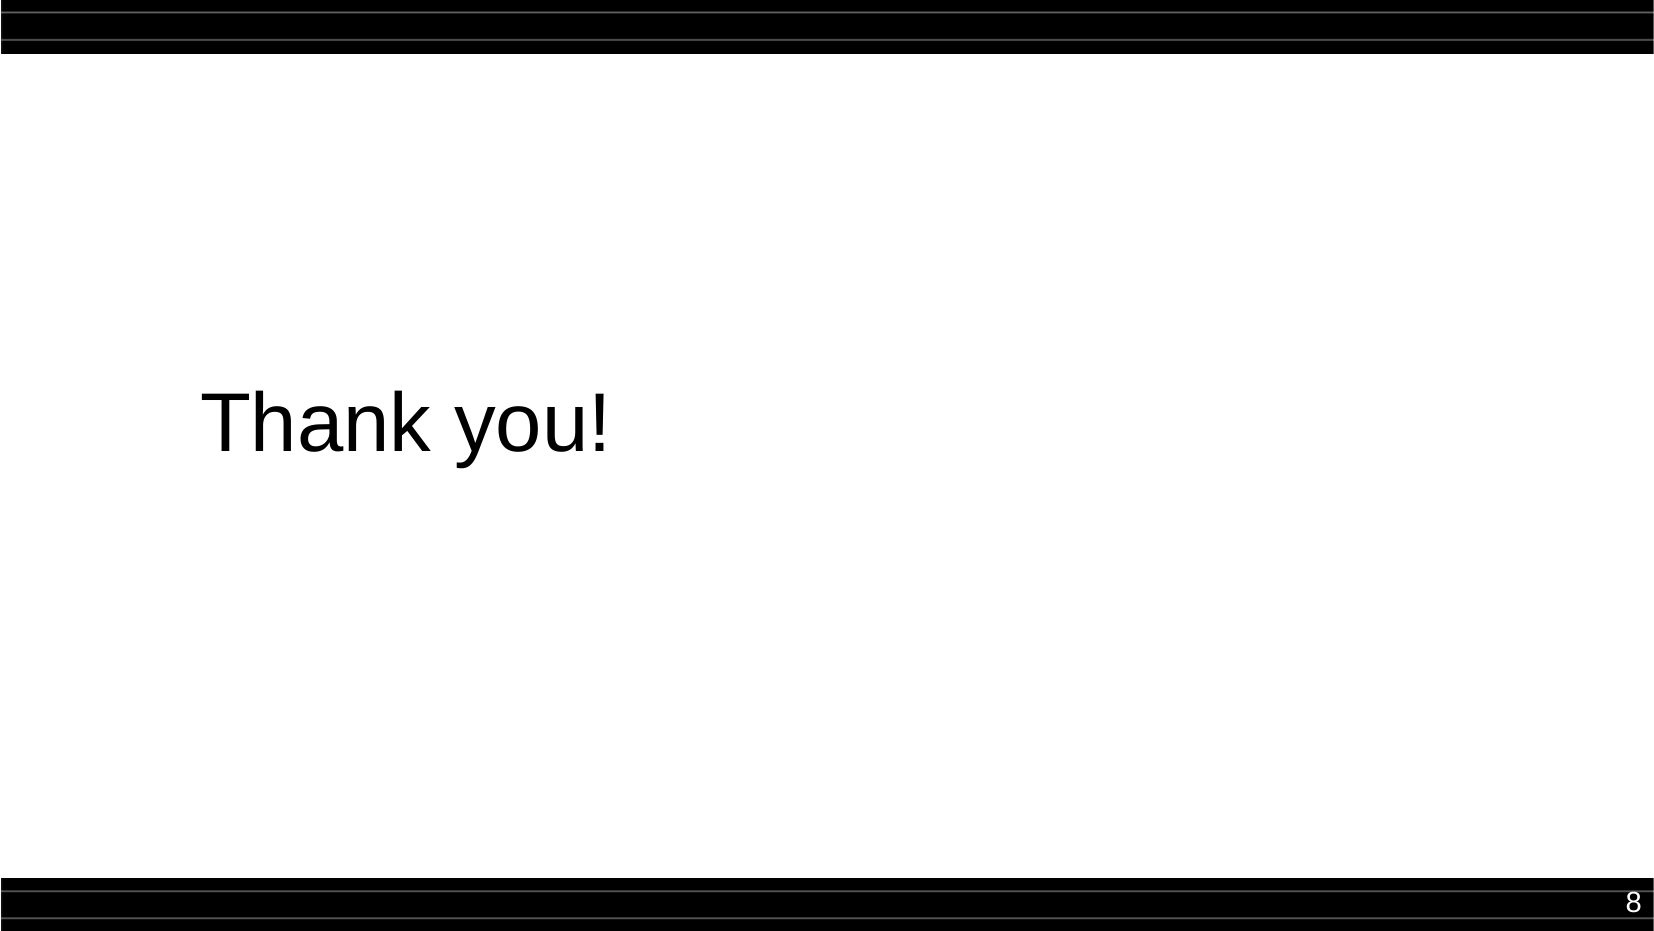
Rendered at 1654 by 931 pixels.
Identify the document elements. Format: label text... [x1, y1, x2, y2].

list Thank you! [82, 271, 1571, 851]
picture [1, 0, 1654, 54]
picture [1, 878, 1654, 931]
